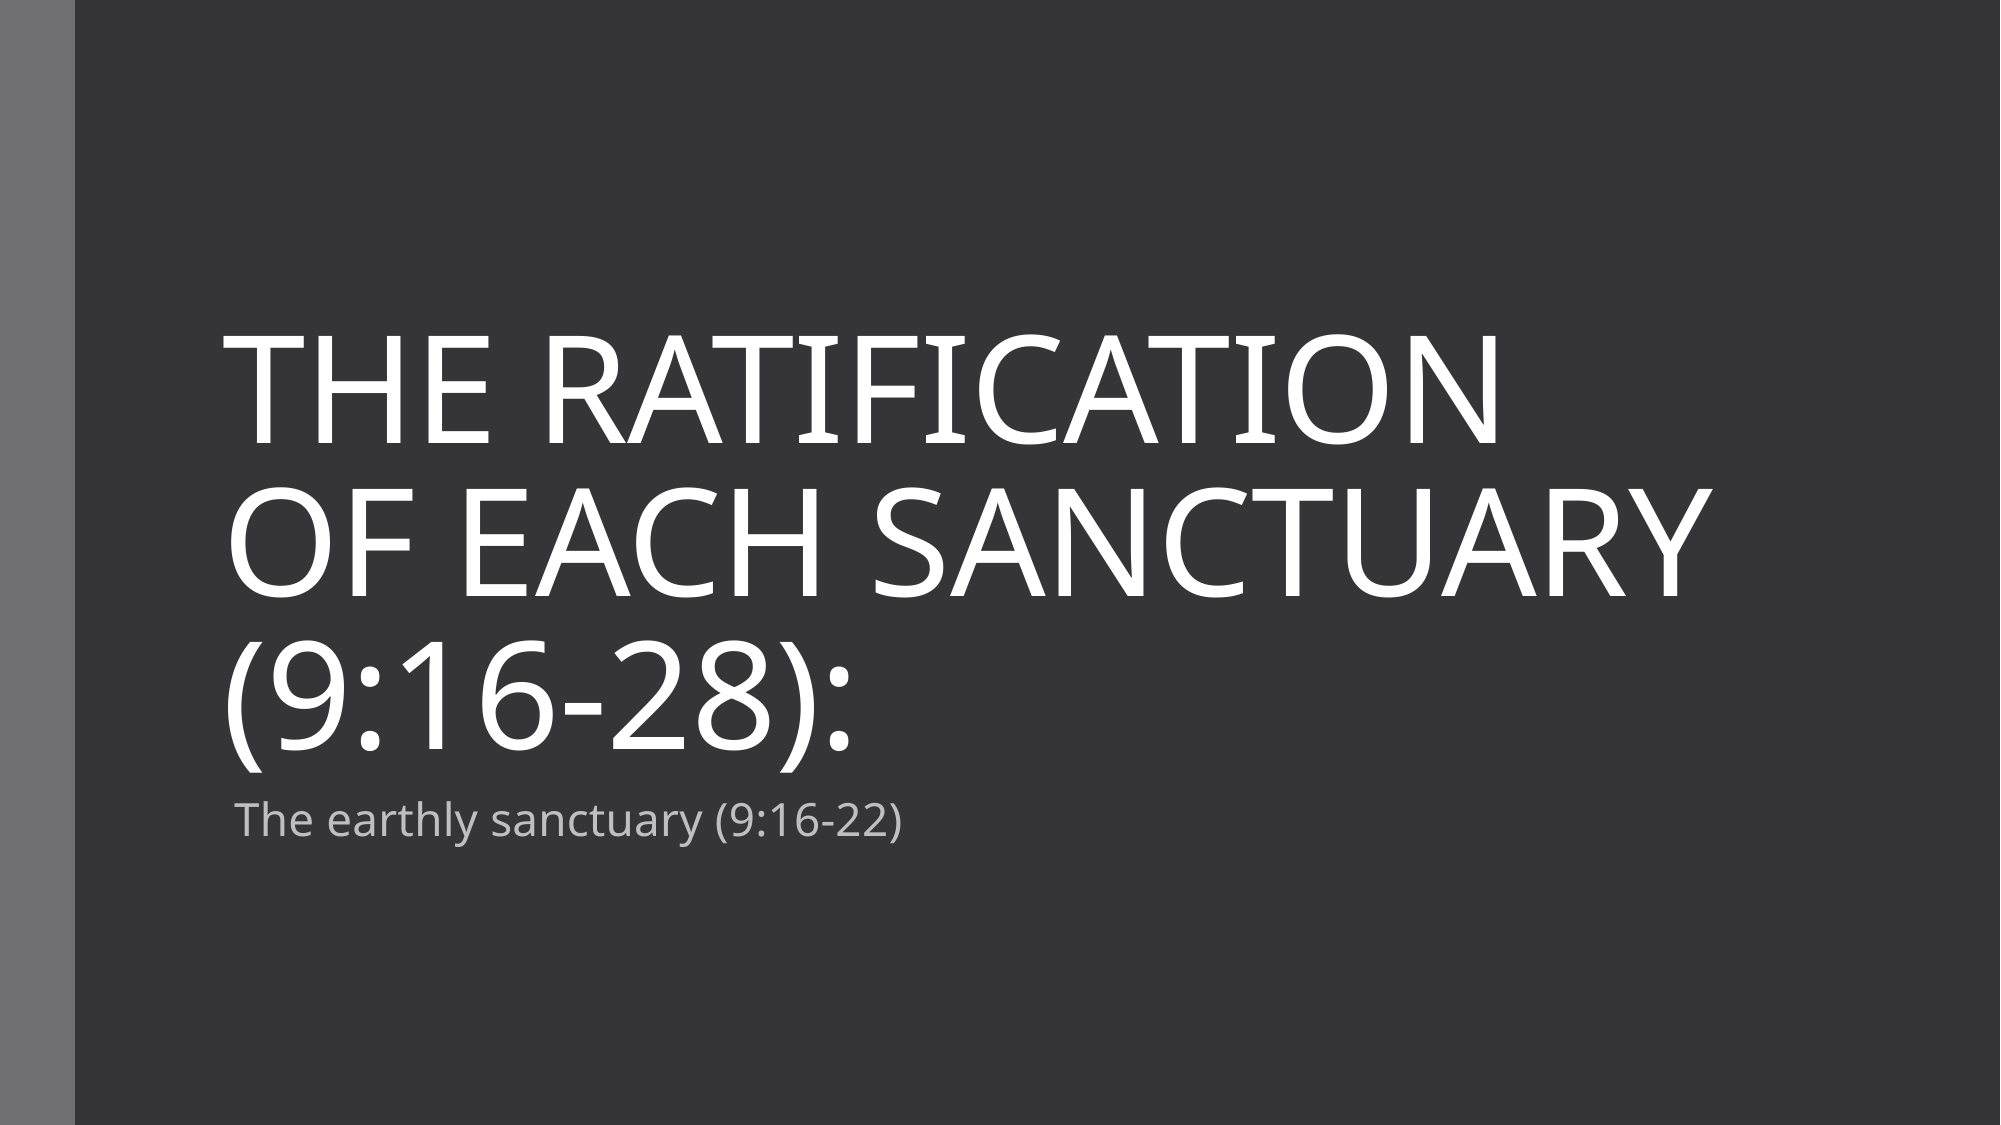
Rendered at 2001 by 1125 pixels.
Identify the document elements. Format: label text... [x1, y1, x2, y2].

title THE RATIFICATION OF EACH SANCTUARY (9:16-28): [206, 124, 1752, 787]
subtitle The earthly sanctuary (9:16-22) [206, 787, 1752, 1066]
